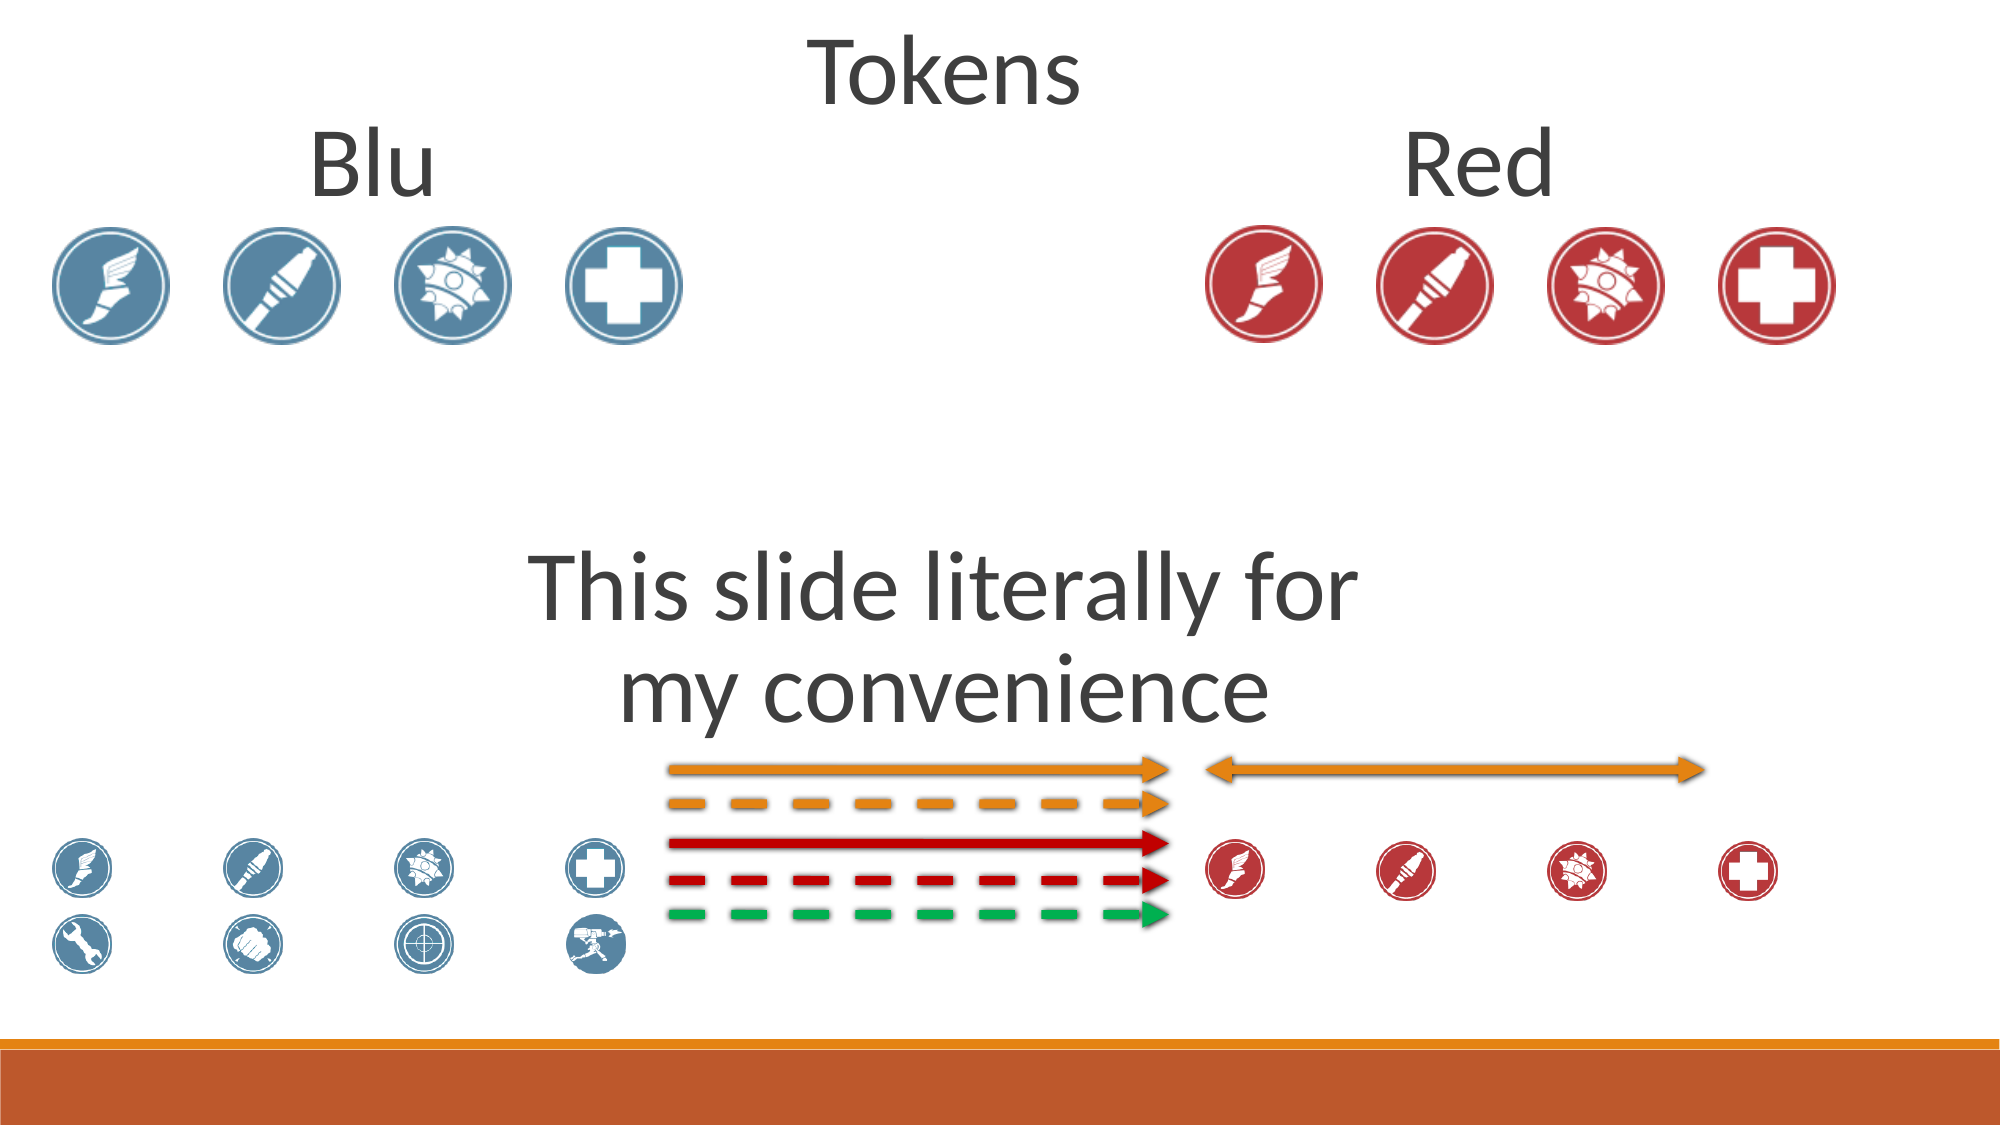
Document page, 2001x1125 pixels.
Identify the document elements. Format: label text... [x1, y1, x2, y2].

picture [1547, 841, 1607, 901]
text_box Tokens [464, 15, 1425, 135]
picture [1718, 841, 1778, 901]
text_box Blu [0, 107, 854, 228]
picture [565, 227, 683, 345]
text_box Red [999, 107, 1960, 228]
picture [1718, 227, 1836, 345]
picture [1547, 227, 1665, 345]
picture [223, 227, 341, 345]
picture [394, 228, 512, 345]
picture [223, 838, 283, 898]
picture [394, 914, 454, 975]
picture [394, 838, 454, 898]
picture [52, 914, 112, 975]
picture [1376, 227, 1494, 345]
picture [52, 838, 112, 898]
picture [52, 227, 170, 345]
picture [566, 914, 626, 975]
picture [1376, 841, 1436, 901]
picture [1205, 225, 1323, 343]
text_box This slide literally for my convenience [464, 531, 1425, 652]
picture [223, 914, 283, 975]
picture [1205, 839, 1265, 899]
picture [565, 838, 625, 898]
